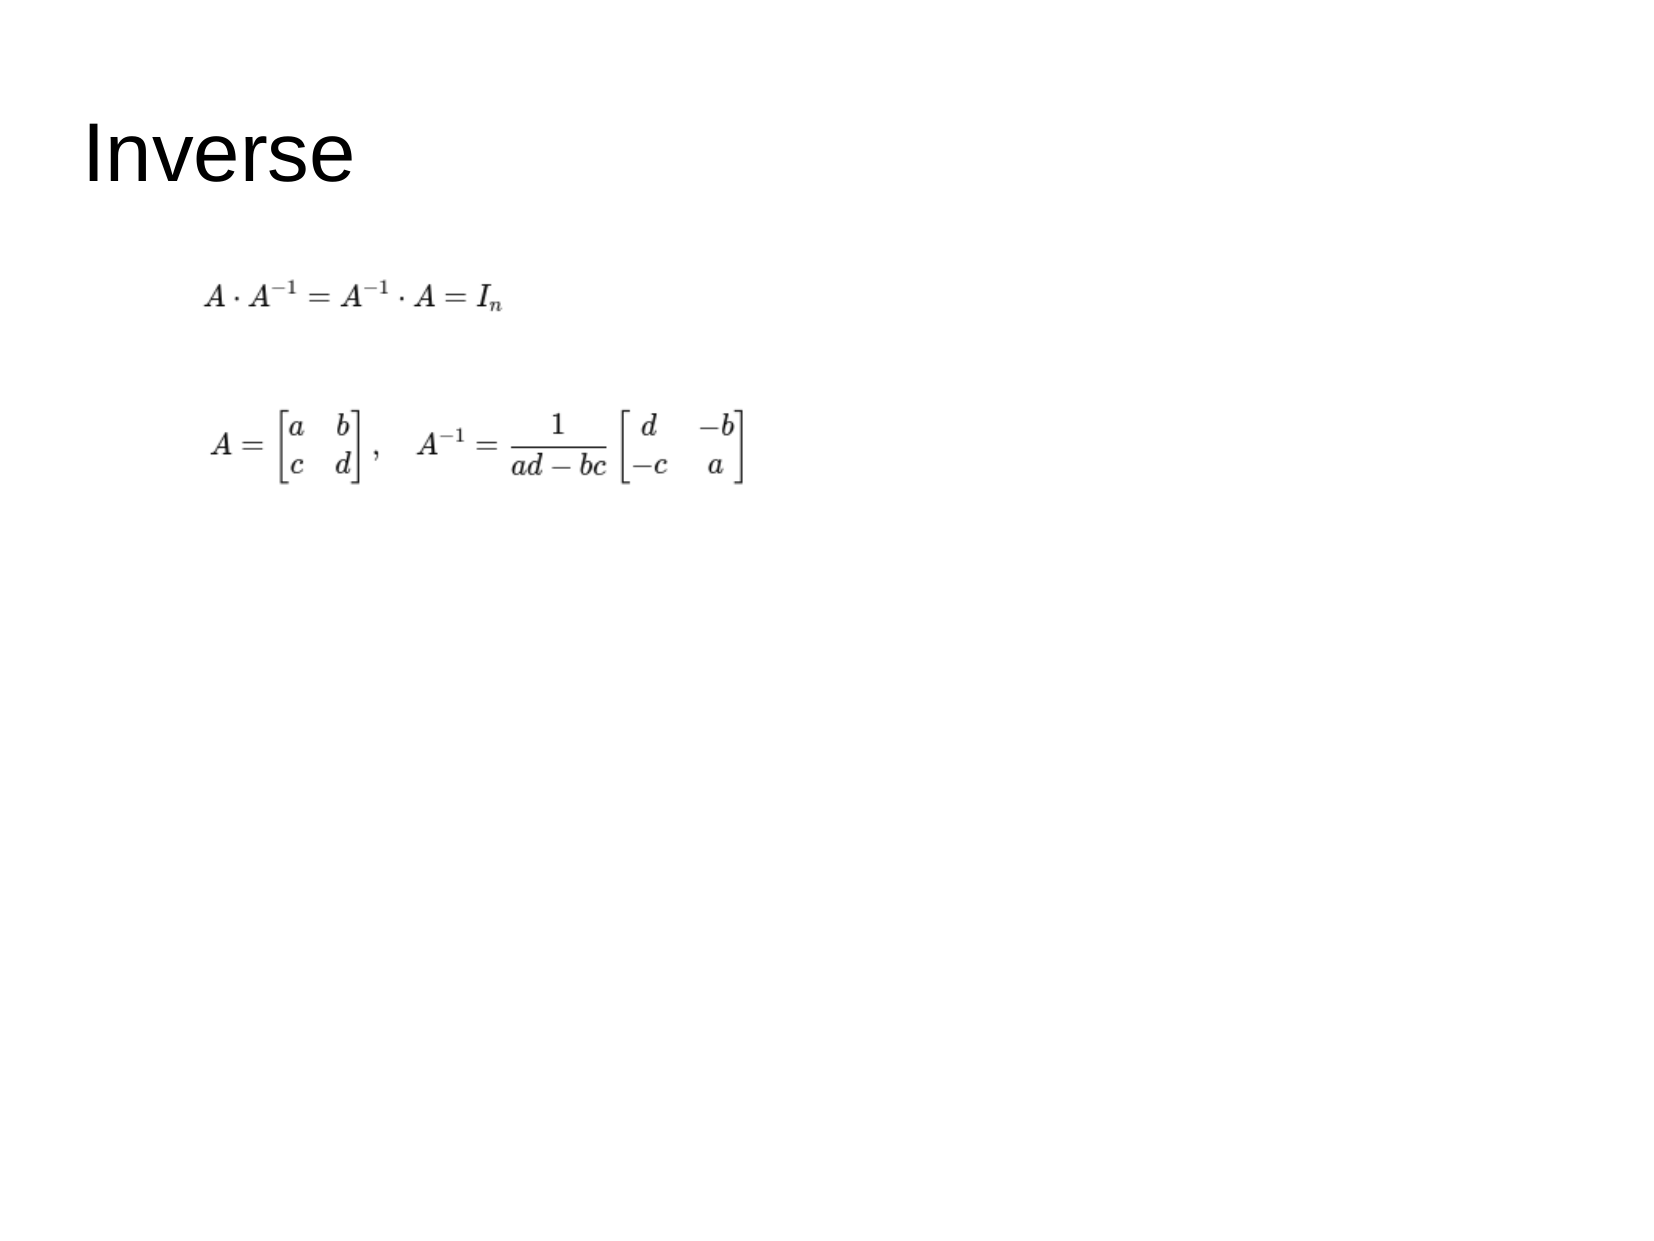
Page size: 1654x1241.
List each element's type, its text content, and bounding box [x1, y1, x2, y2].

picture [164, 256, 526, 324]
picture [150, 374, 796, 499]
title Inverse [82, 49, 1571, 257]
